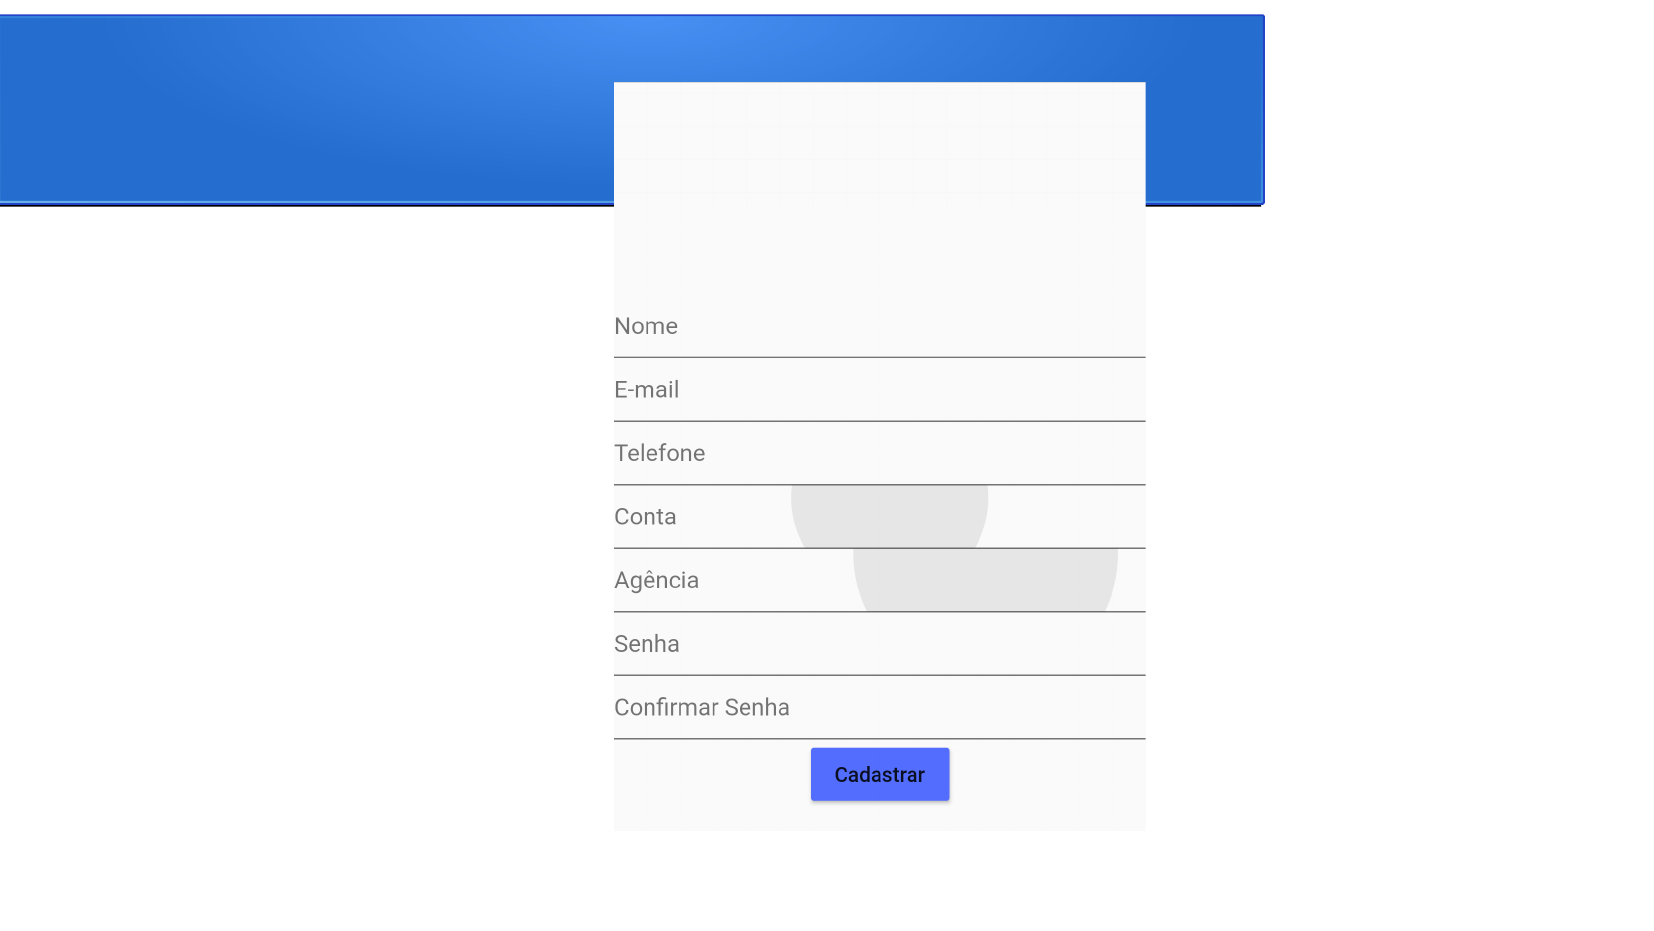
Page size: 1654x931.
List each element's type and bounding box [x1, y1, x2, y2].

picture [614, 82, 1146, 831]
